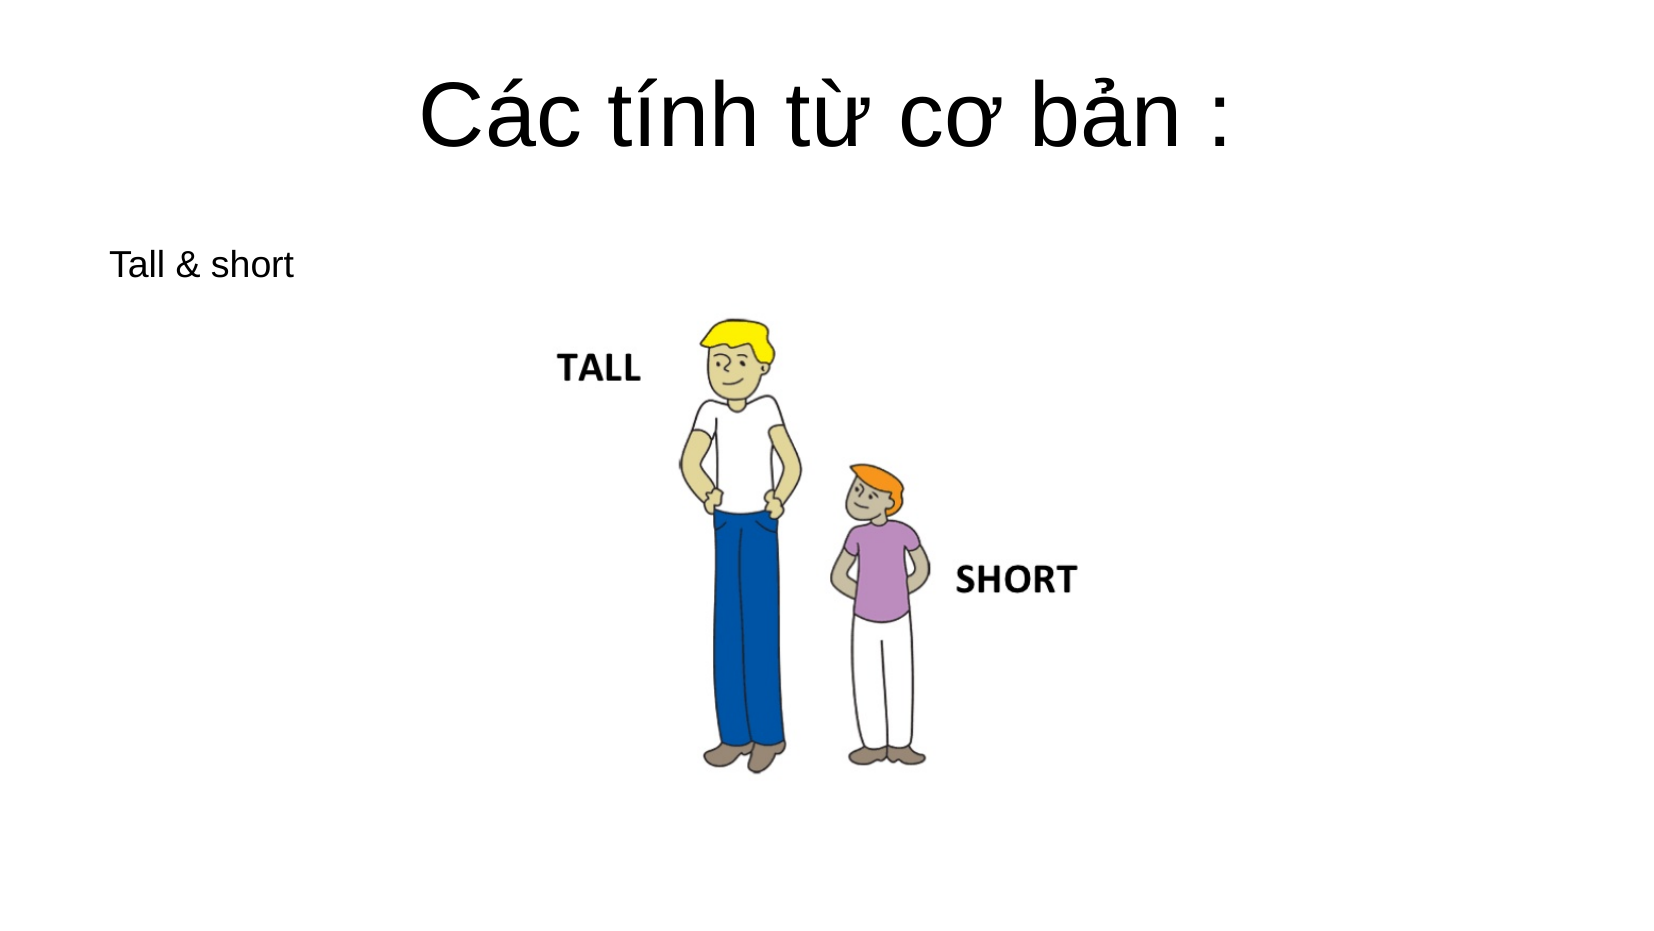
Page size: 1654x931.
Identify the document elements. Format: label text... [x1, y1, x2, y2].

text_box Tall & short [94, 236, 438, 294]
picture [425, 270, 1199, 851]
title Các tính từ cơ bản : [82, 37, 1571, 193]
